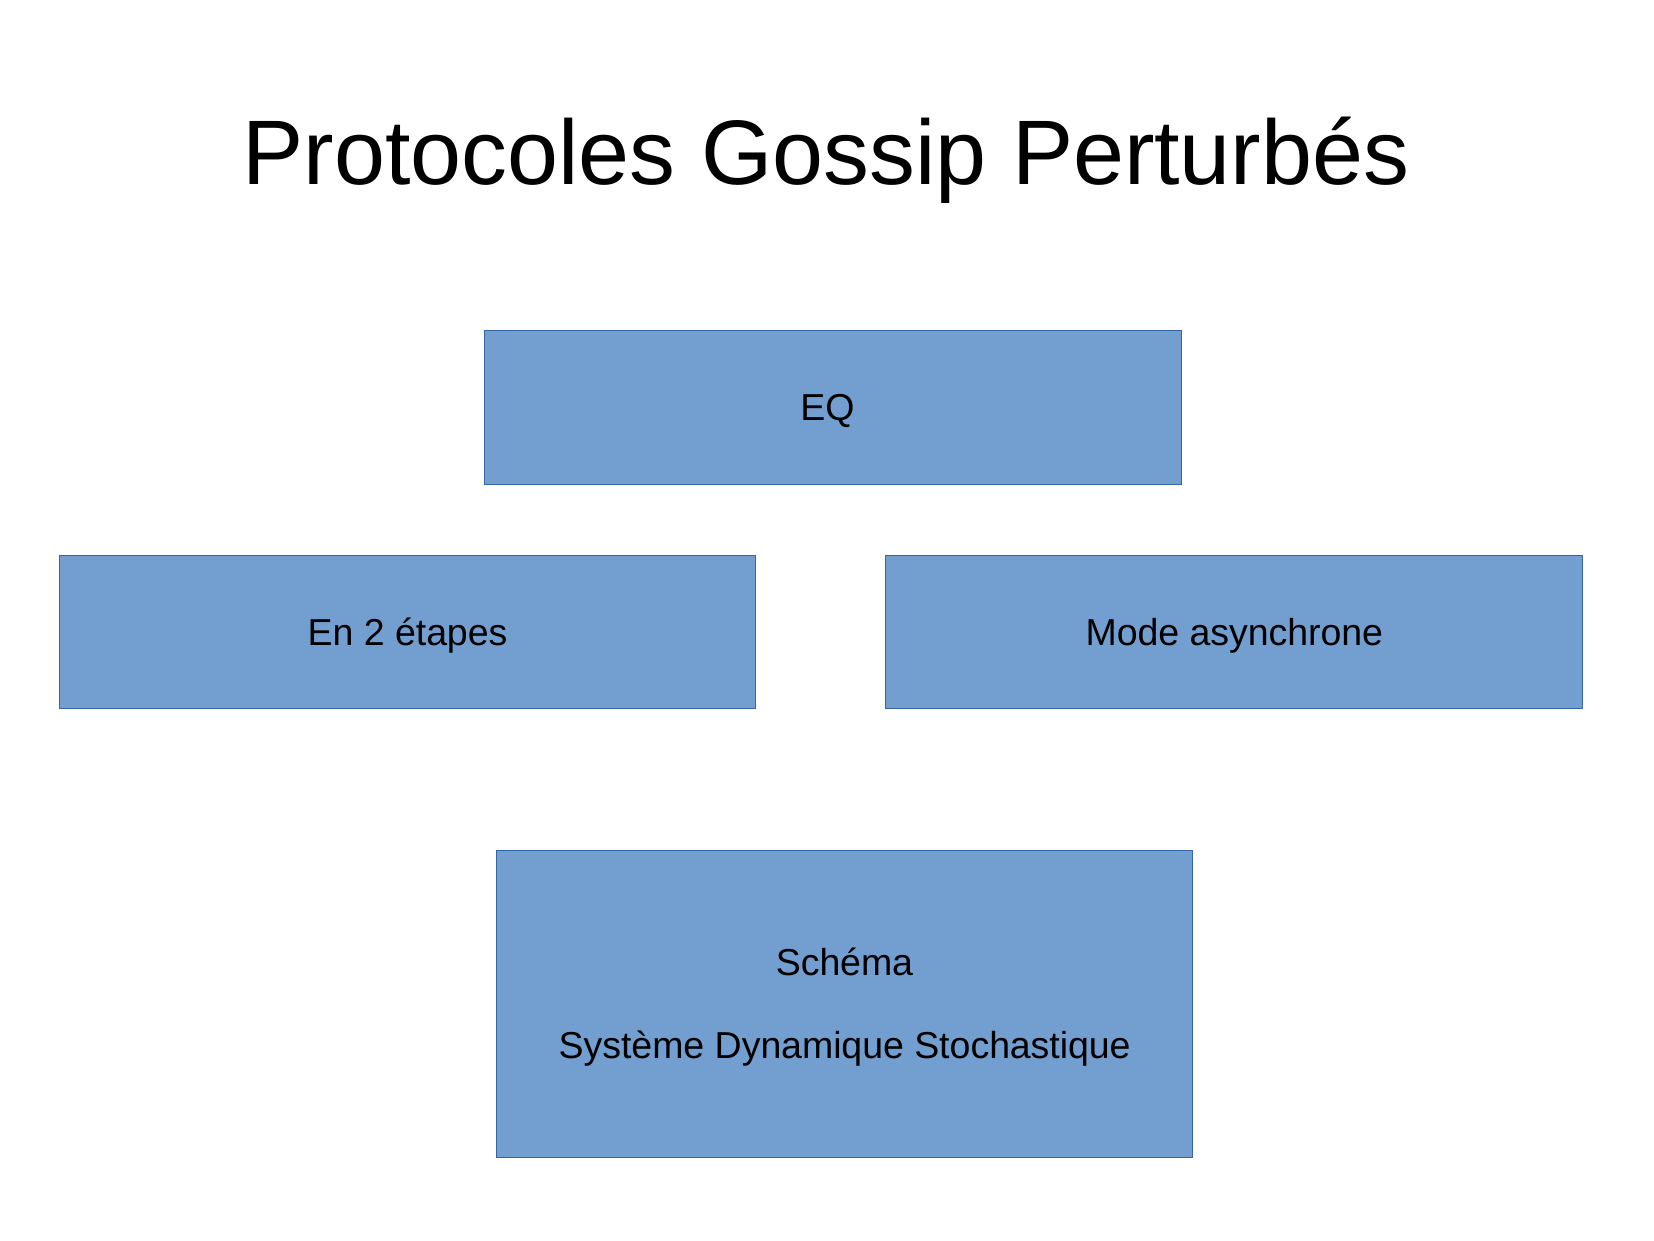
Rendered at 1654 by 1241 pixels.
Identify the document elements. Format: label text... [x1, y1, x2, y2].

title Protocoles Gossip Perturbés [82, 49, 1571, 257]
text_box Mode asynchrone [885, 555, 1583, 709]
text_box En 2 étapes [59, 555, 756, 709]
text_box Schéma Système Dynamique Stochastique [496, 850, 1193, 1158]
text_box EQ [484, 330, 1182, 485]
